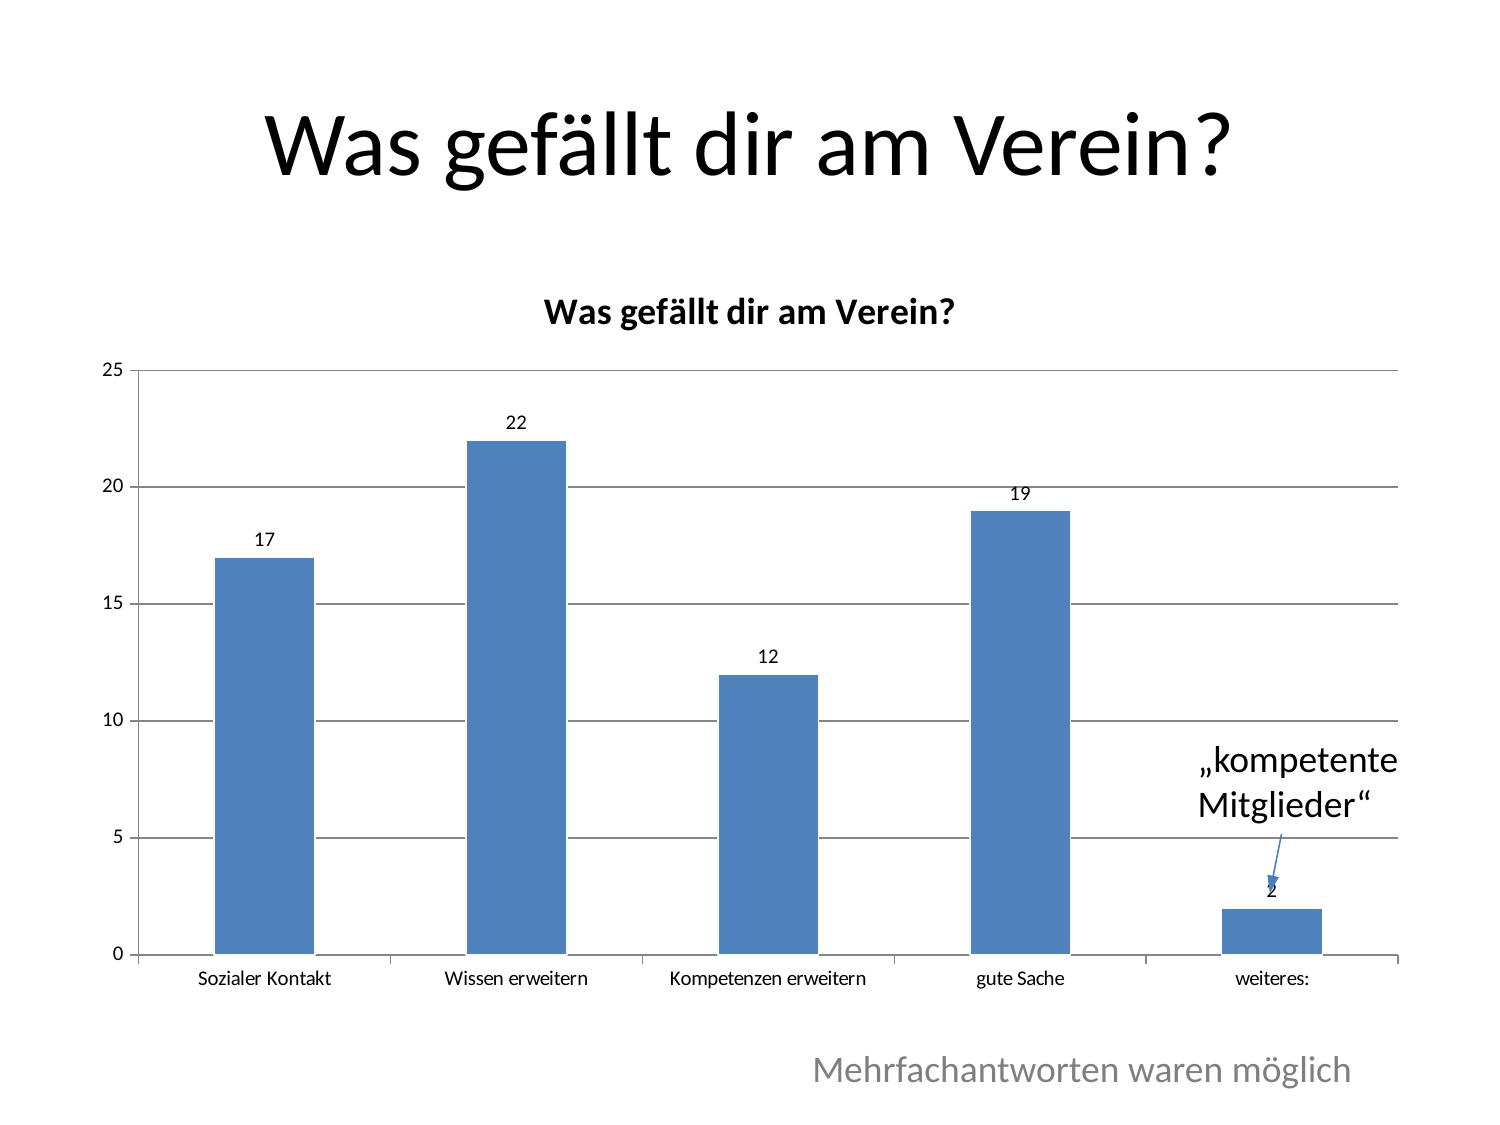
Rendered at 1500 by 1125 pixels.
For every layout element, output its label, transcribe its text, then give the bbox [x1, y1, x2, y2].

text_box Mehrfachantworten waren möglich [797, 1037, 1471, 1099]
title Was gefällt dir am Verein? [75, 45, 1426, 233]
chart [75, 262, 1426, 1005]
text_box „kompetente Mitglieder“ [1182, 727, 1419, 834]
